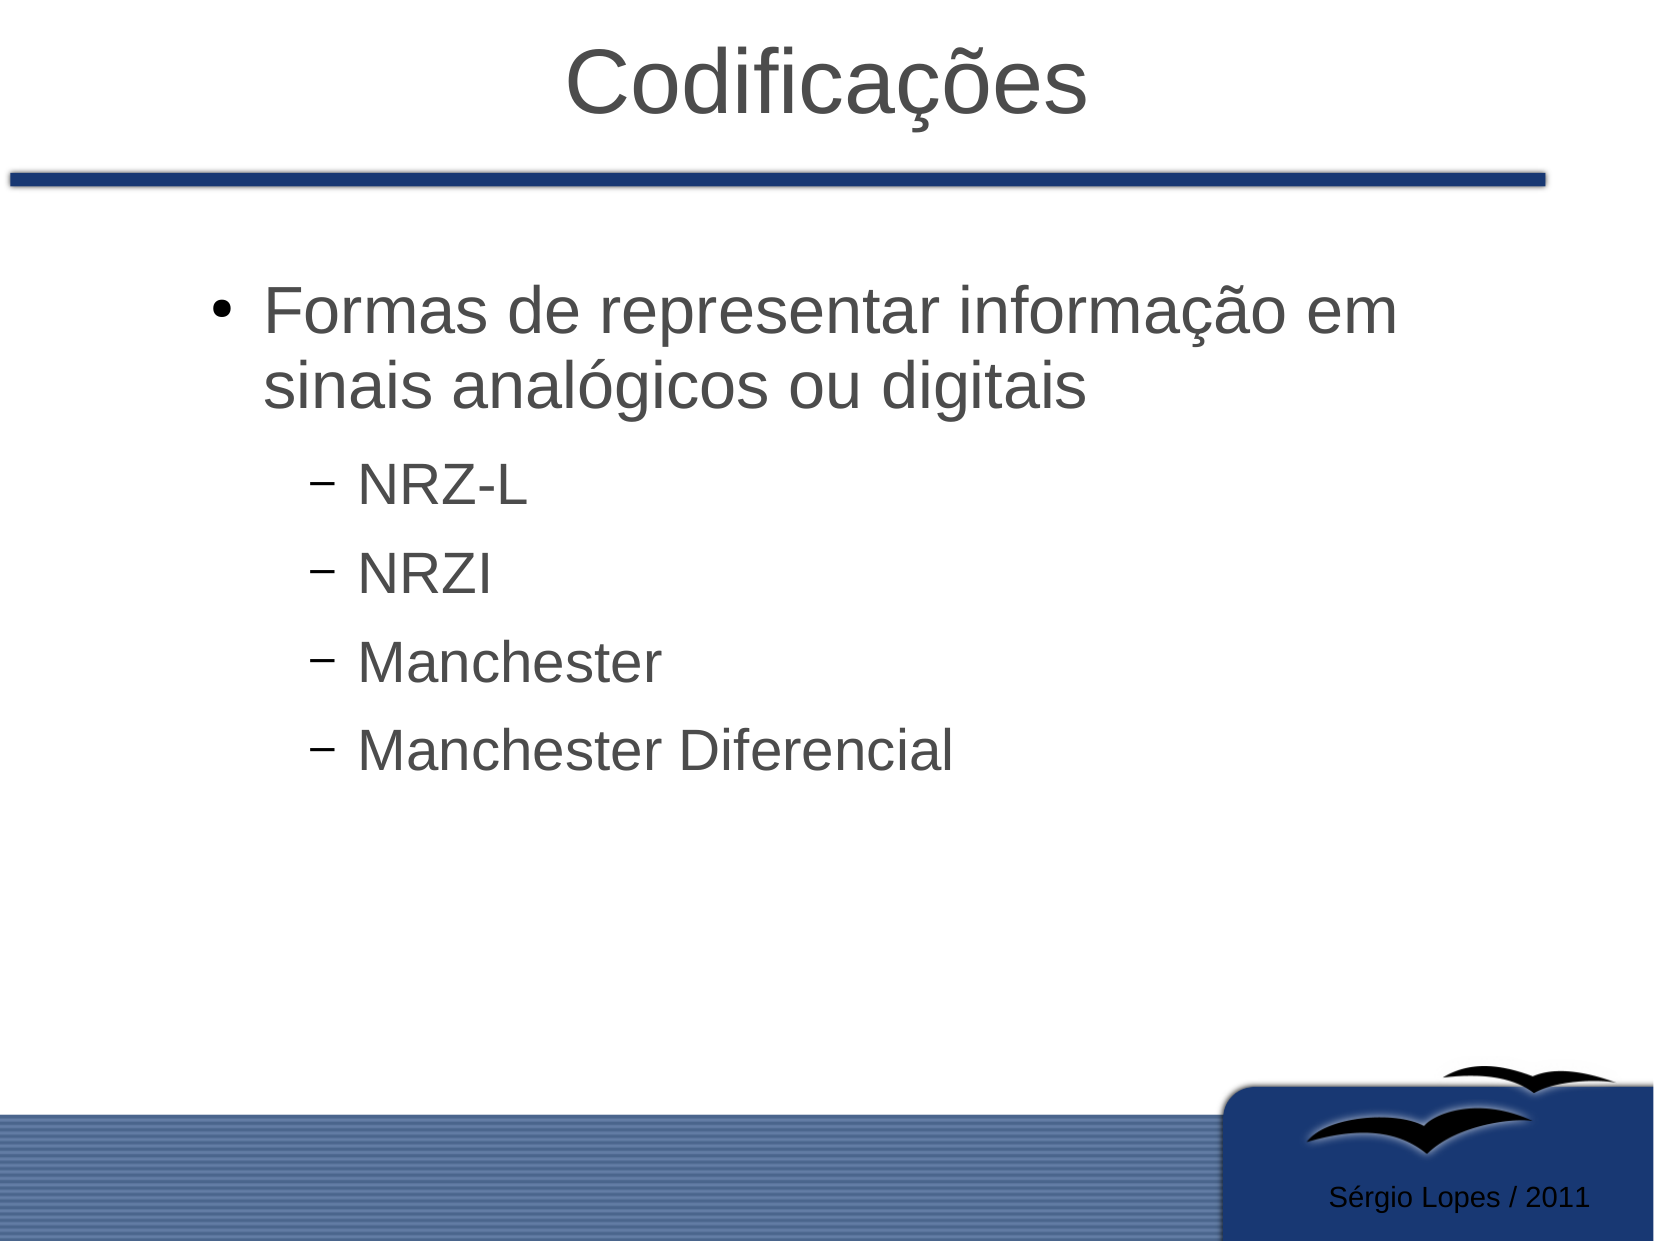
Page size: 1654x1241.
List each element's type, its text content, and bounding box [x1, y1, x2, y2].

list Formas de representar informação em sinais analógicos ou digitais NRZ-L NRZI Manchester Manchester Diferencial [121, 273, 1534, 1056]
title Codificações [121, 0, 1534, 164]
text_box Sérgio Lopes / 2011 [1328, 1181, 1588, 1214]
picture [0, 0, 1654, 1241]
